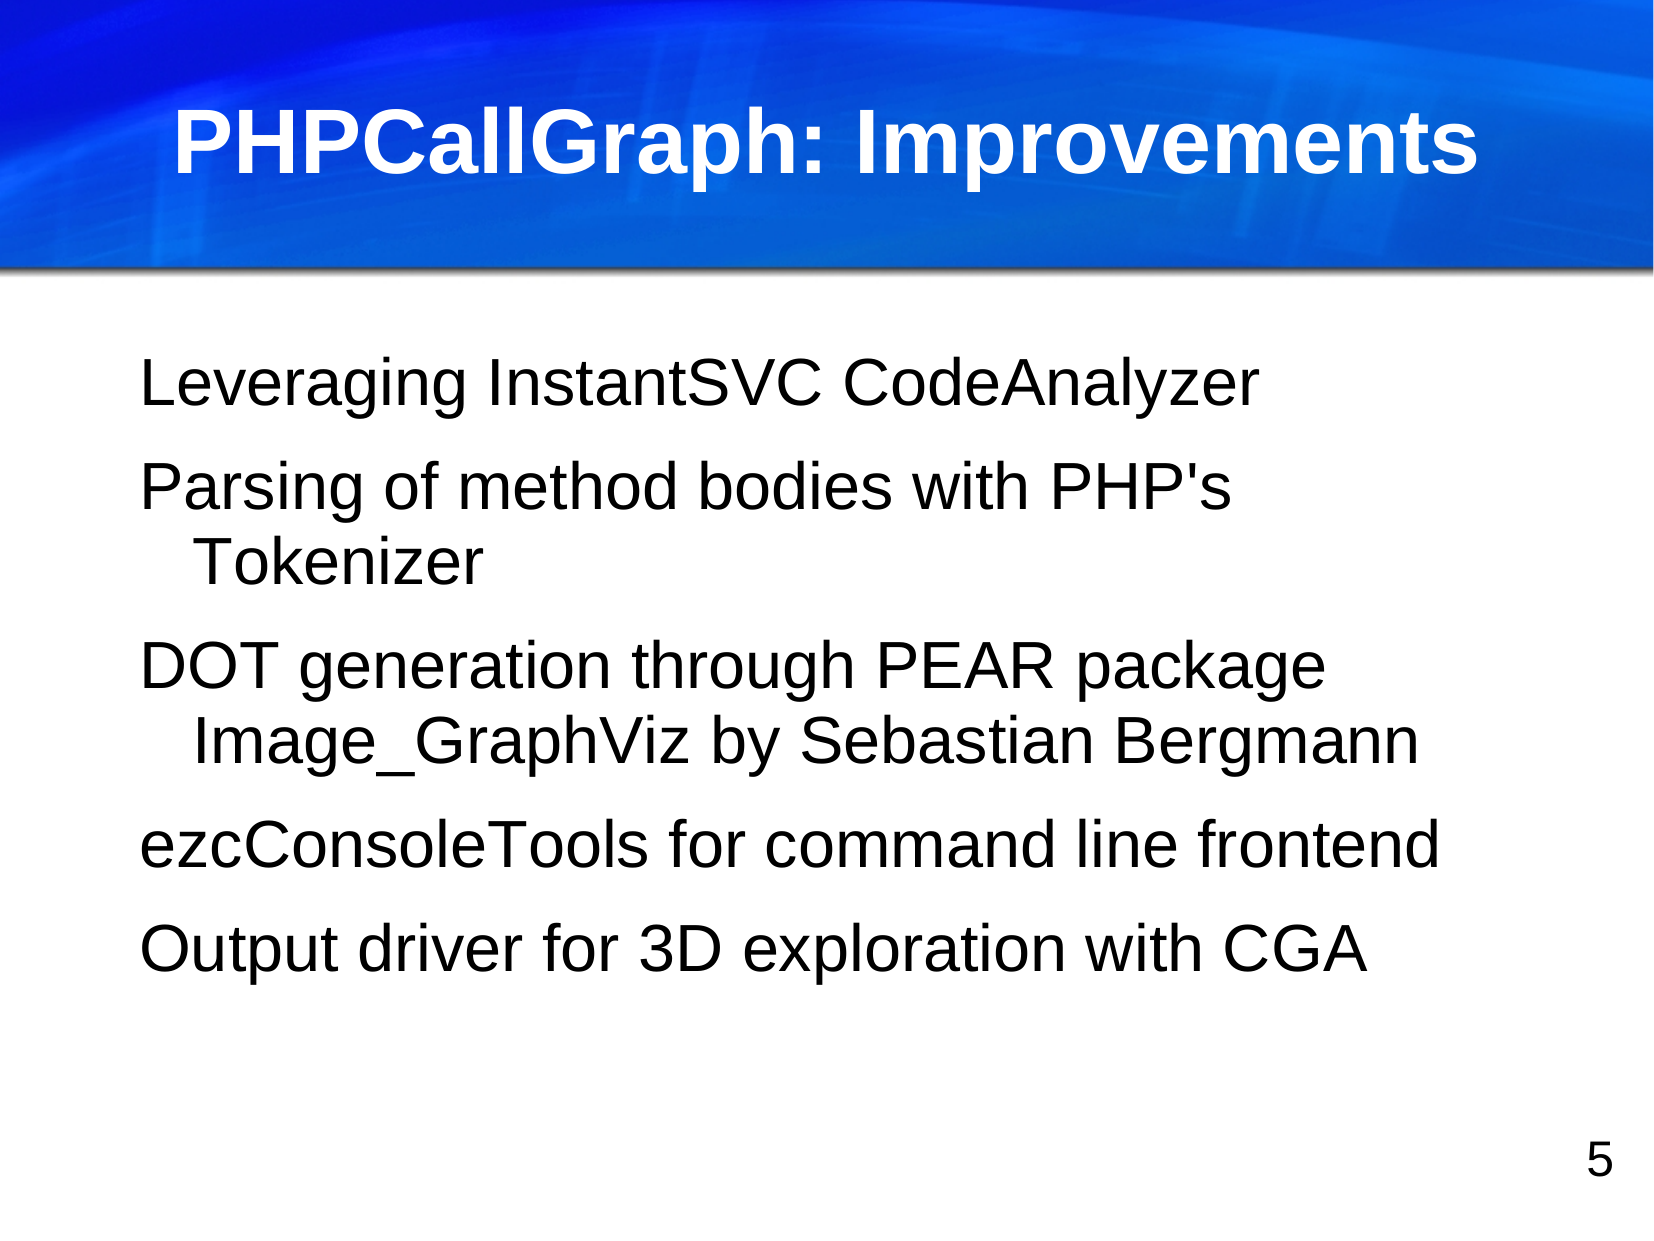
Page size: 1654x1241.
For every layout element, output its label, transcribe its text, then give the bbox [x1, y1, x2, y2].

picture [0, 0, 1654, 1241]
title PHPCallGraph: Improvements [121, 37, 1534, 246]
list Leveraging InstantSVC CodeAnalyzer Parsing of method bodies with PHP's Tokenizer DOT generation through PEAR package Image_GraphViz by Sebastian Bergmann ezcConsoleTools for command line frontend Output driver for 3D exploration with CGA [121, 344, 1534, 1127]
